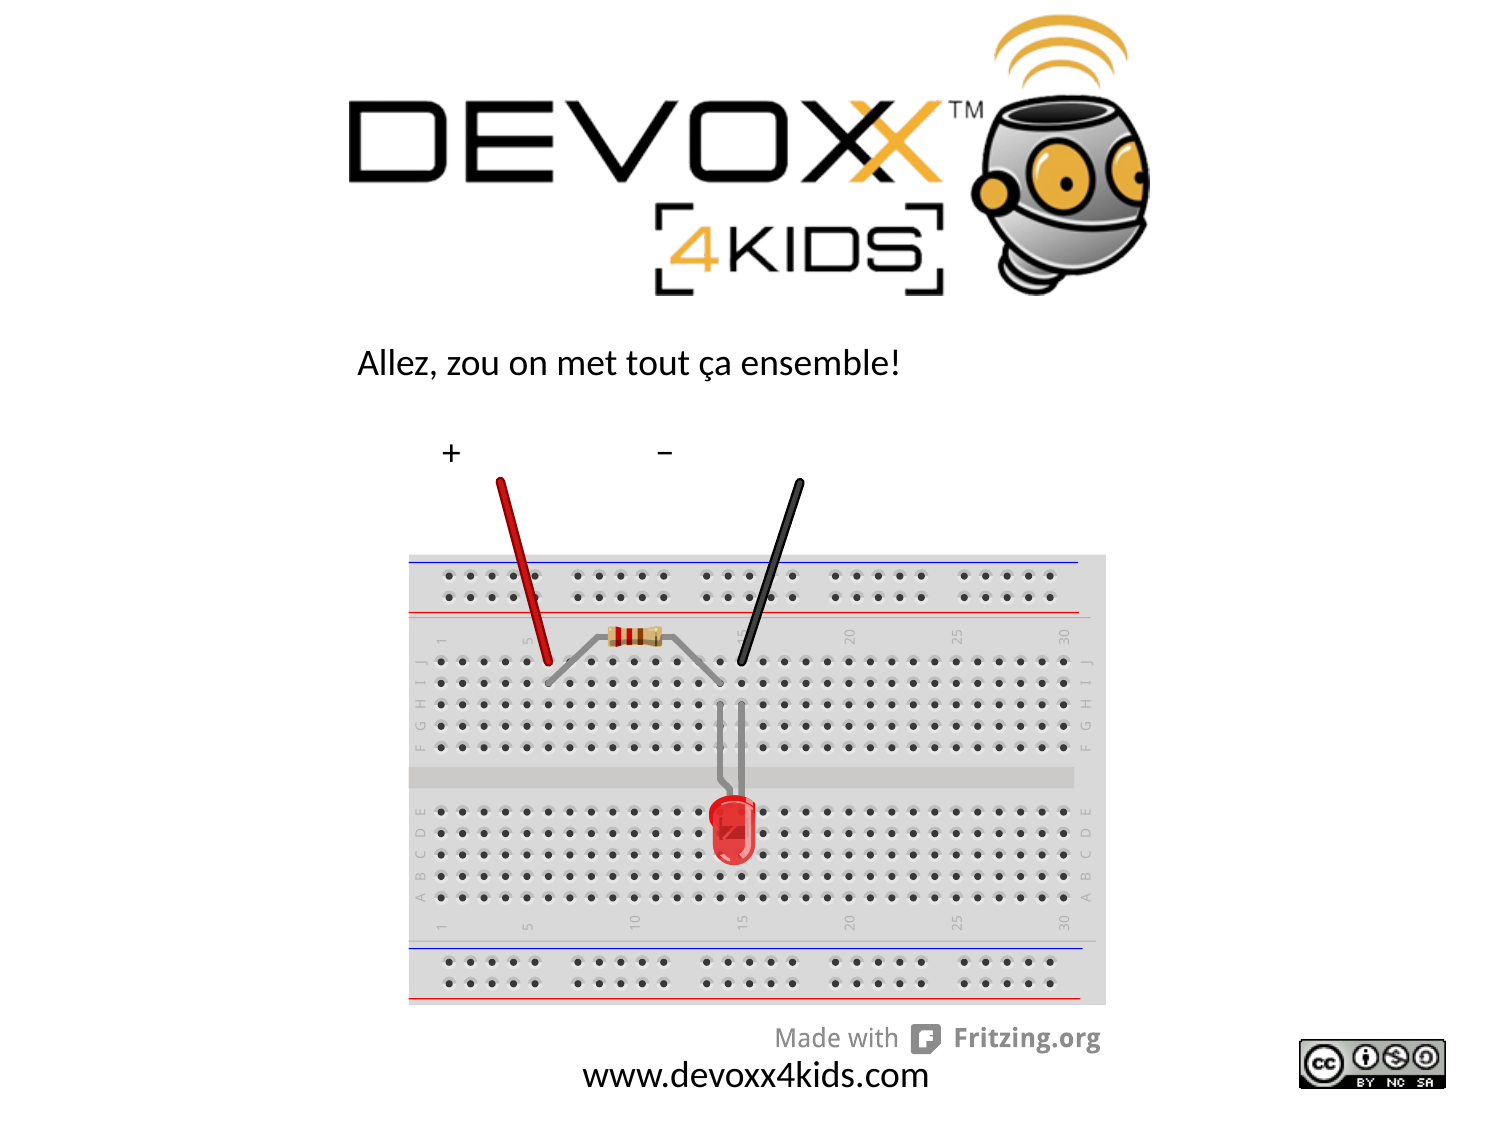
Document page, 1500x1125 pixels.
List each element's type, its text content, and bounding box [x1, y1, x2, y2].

picture [1299, 1039, 1446, 1089]
title Allez, zou on met tout ça ensemble! + − [342, 330, 1081, 497]
picture [349, 14, 1150, 296]
picture [407, 431, 1108, 1056]
